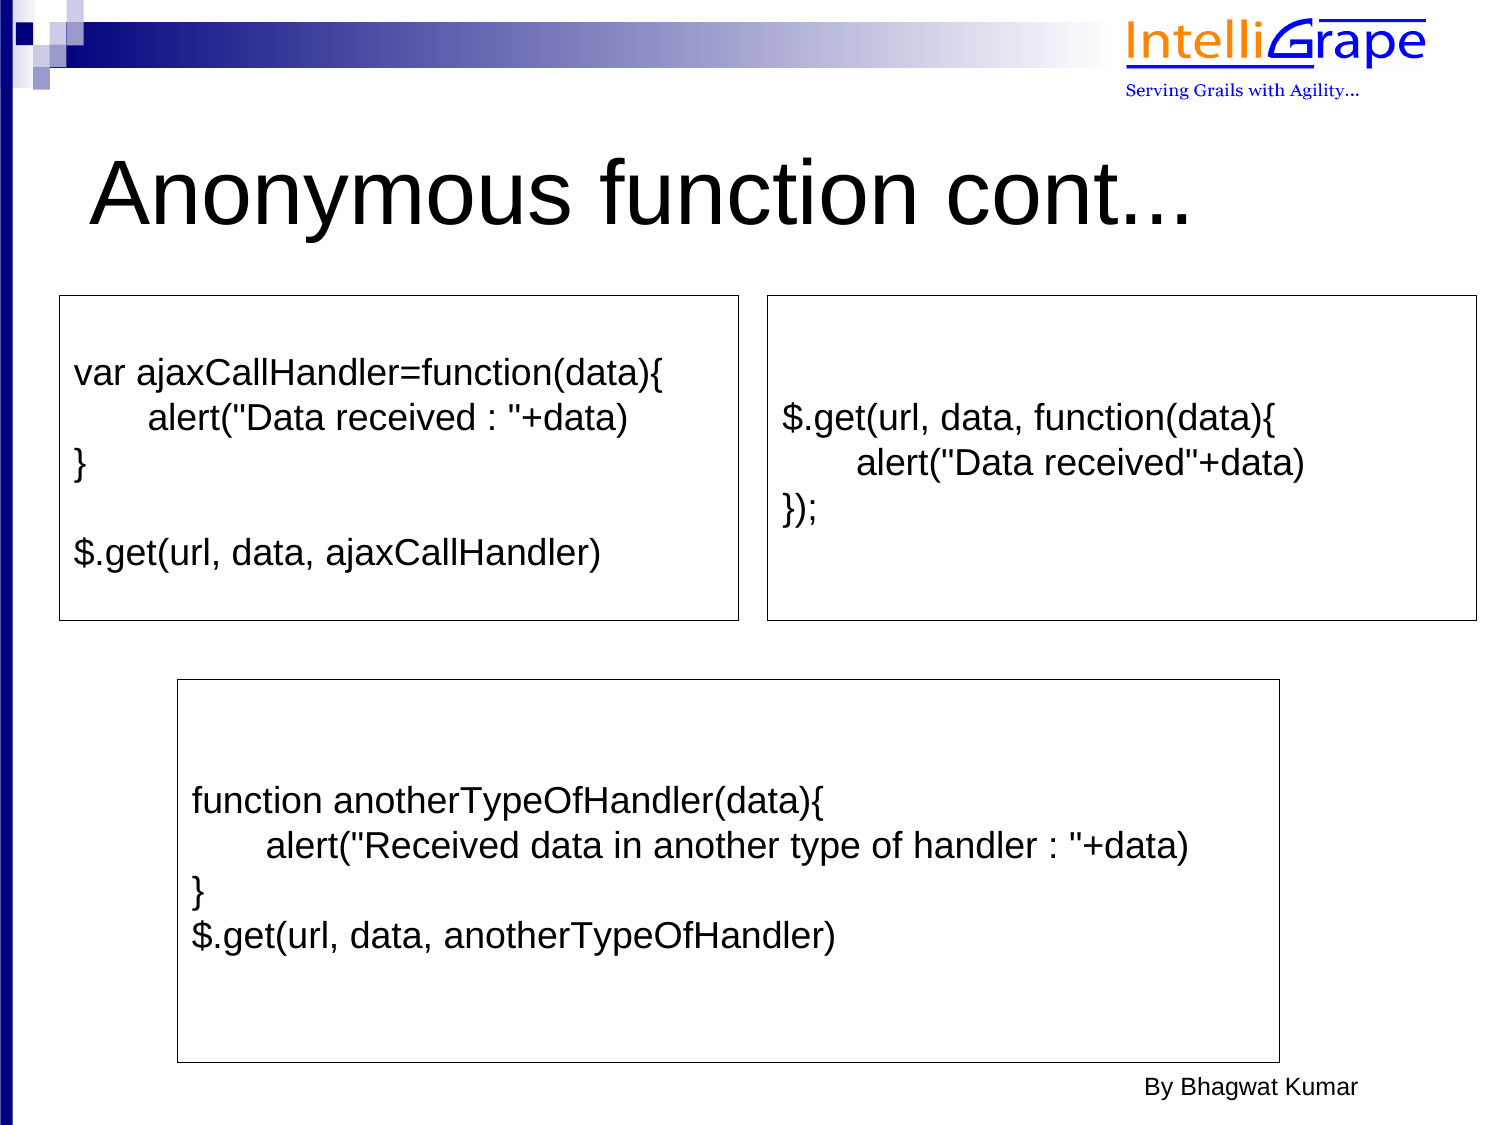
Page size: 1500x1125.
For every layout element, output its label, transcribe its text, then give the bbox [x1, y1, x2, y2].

picture [1125, 12, 1426, 100]
title Anonymous function cont... [75, 67, 1425, 308]
text_box var ajaxCallHandler=function(data){ alert("Data received : "+data) } $.get(url, data, ajaxCallHandler) [59, 295, 739, 621]
text_box $.get(url, data, function(data){ alert("Data received"+data) }); [767, 295, 1477, 621]
text_box function anotherTypeOfHandler(data){ alert("Received data in another type of handler : "+data) } $.get(url, data, anotherTypeOfHandler) [177, 679, 1280, 1063]
